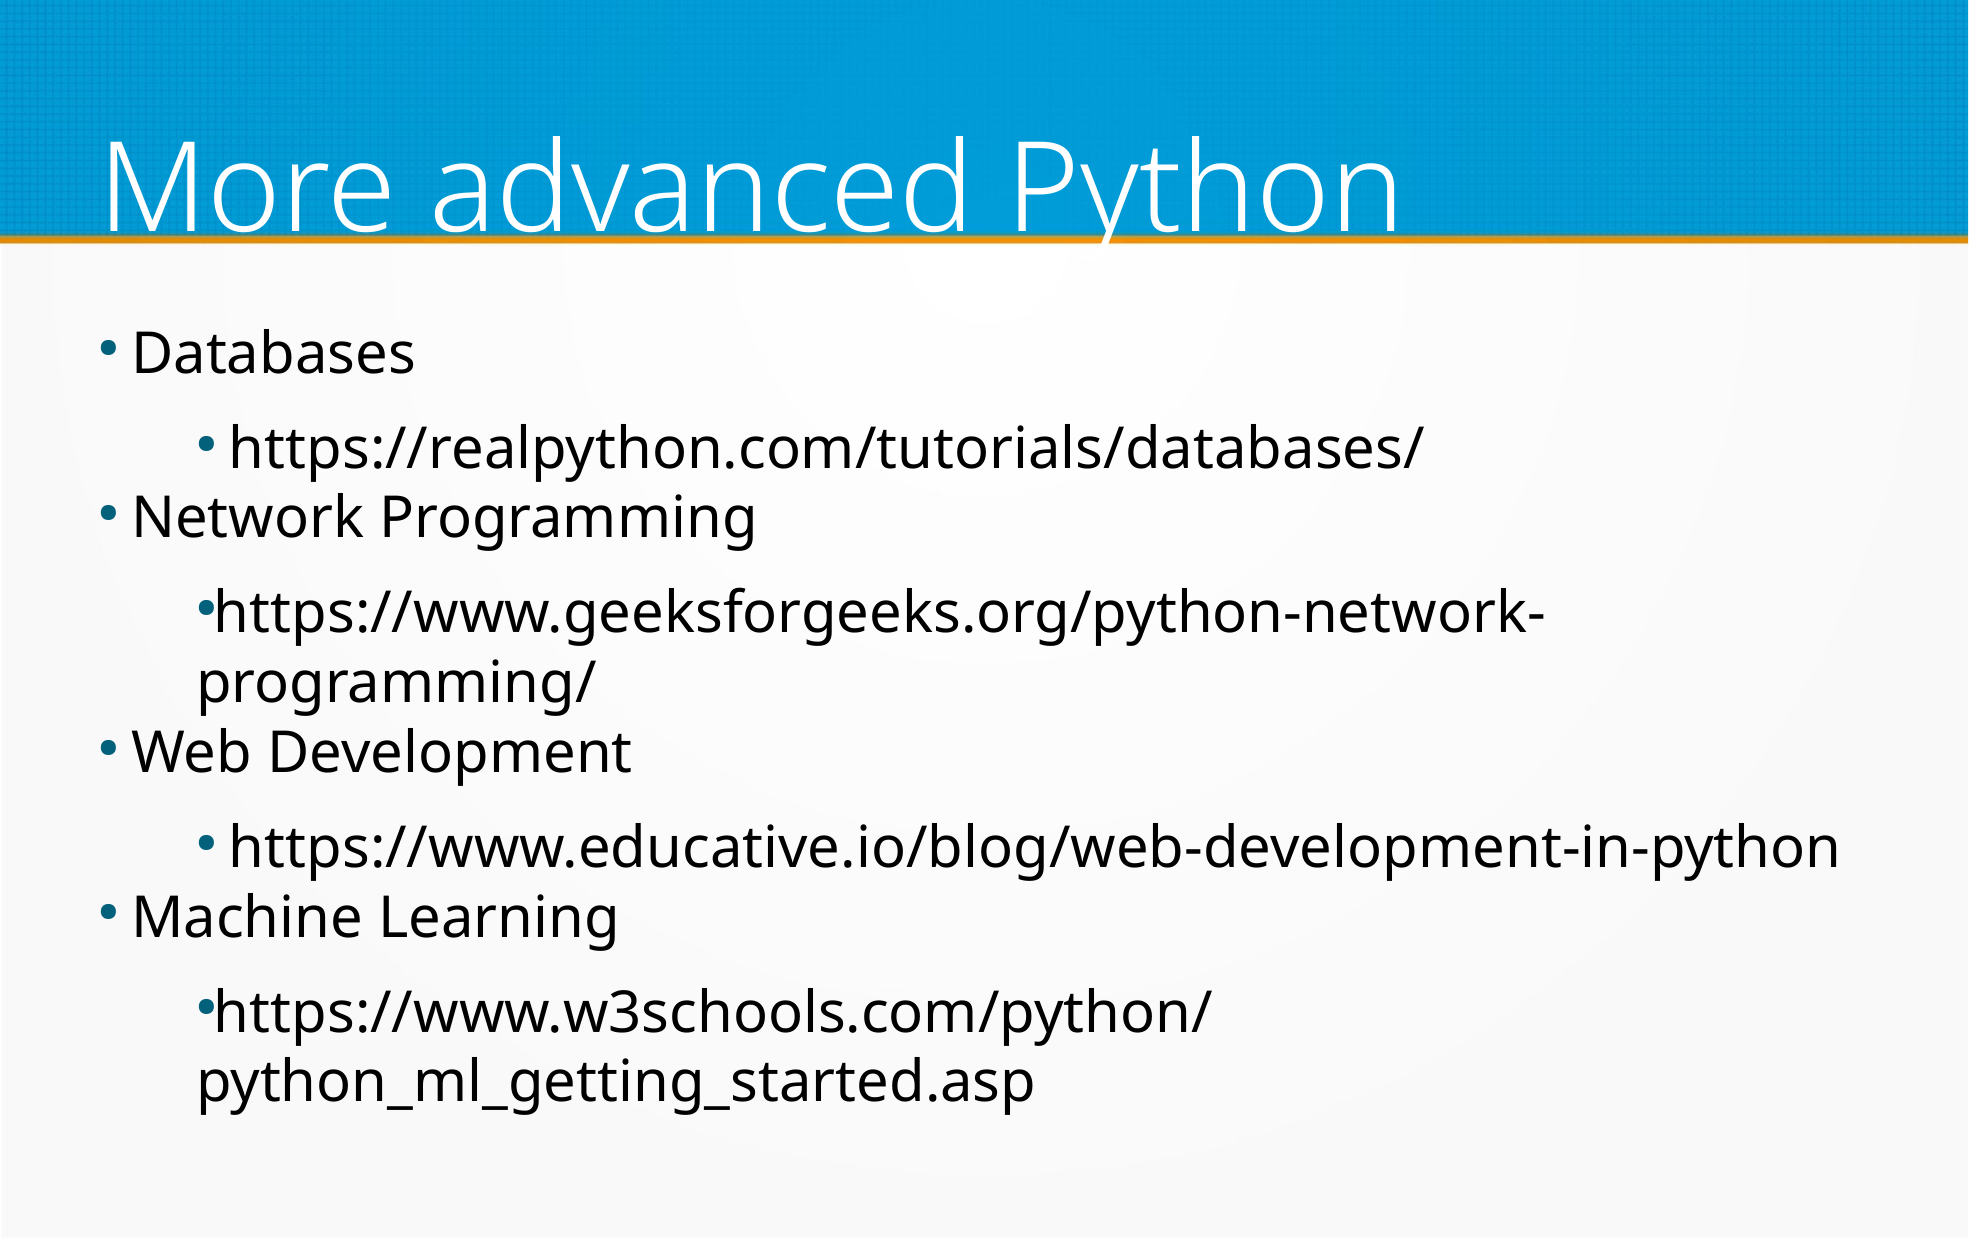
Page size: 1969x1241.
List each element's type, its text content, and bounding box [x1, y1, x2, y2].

picture [0, 233, 1969, 1241]
title More advanced Python [98, 49, 1870, 257]
list Databases https://realpython.com/tutorials/databases/ Network Programming https://www.geeksforgeeks.org/python-network-programming/ Web Development https://www.educative.io/blog/web-development-in-python Machine Learning https://www.w3schools.com/python/python_ml_getting_started.asp [98, 315, 1860, 1156]
